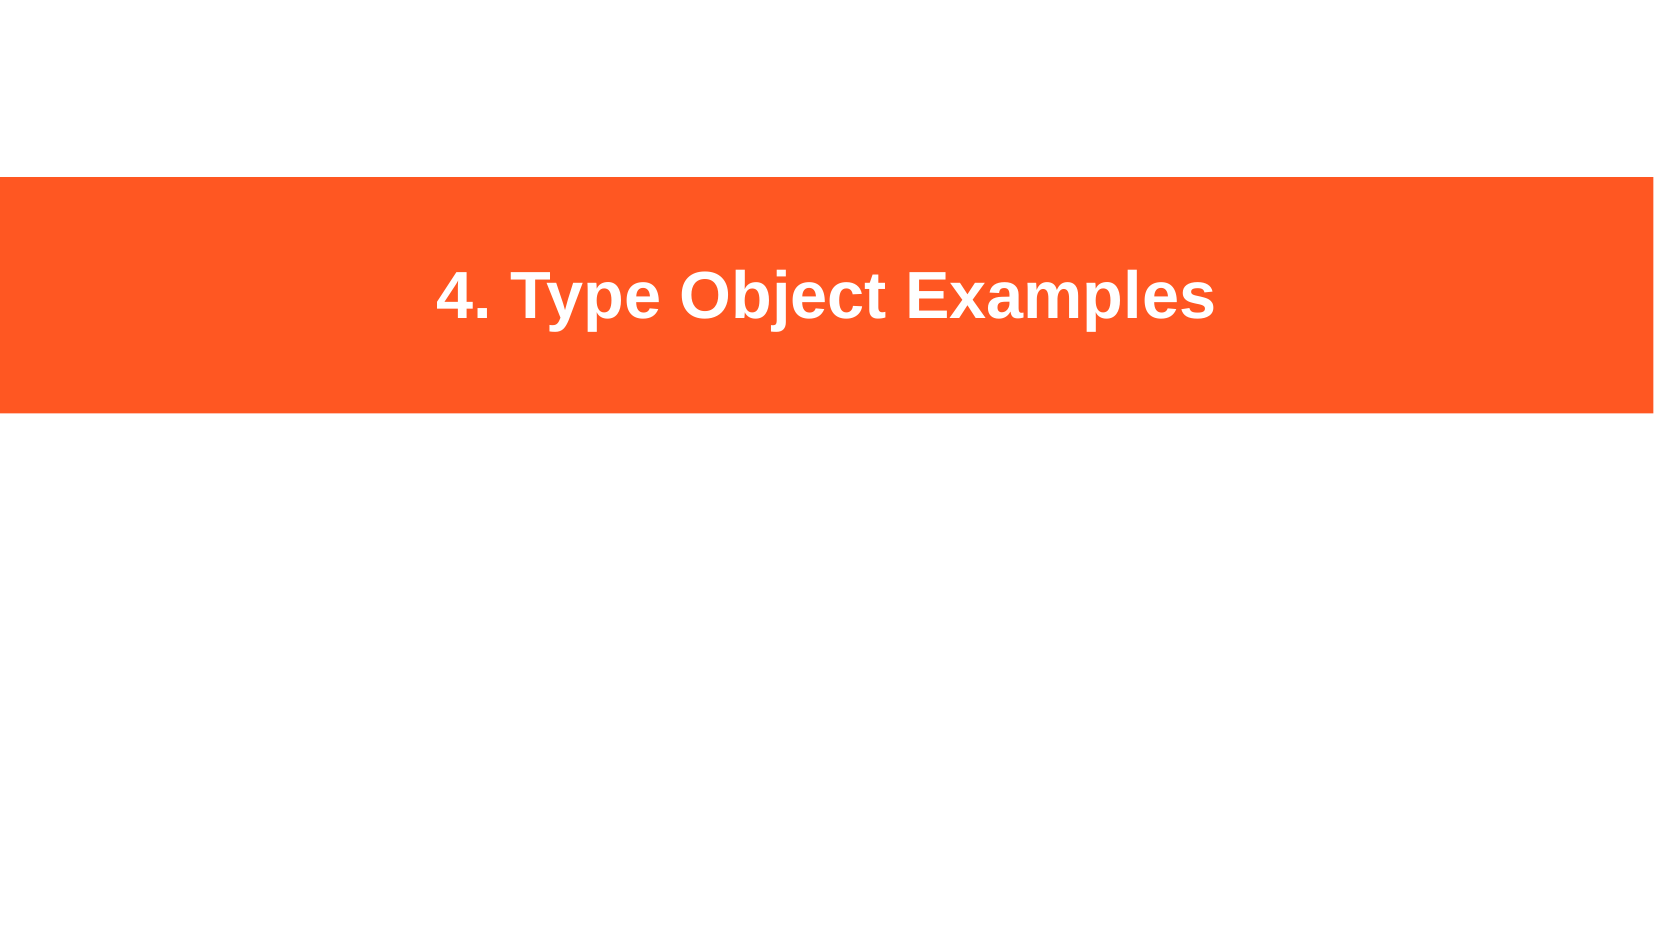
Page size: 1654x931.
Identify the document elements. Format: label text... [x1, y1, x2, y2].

title 4. Type Object Examples [0, 177, 1654, 414]
